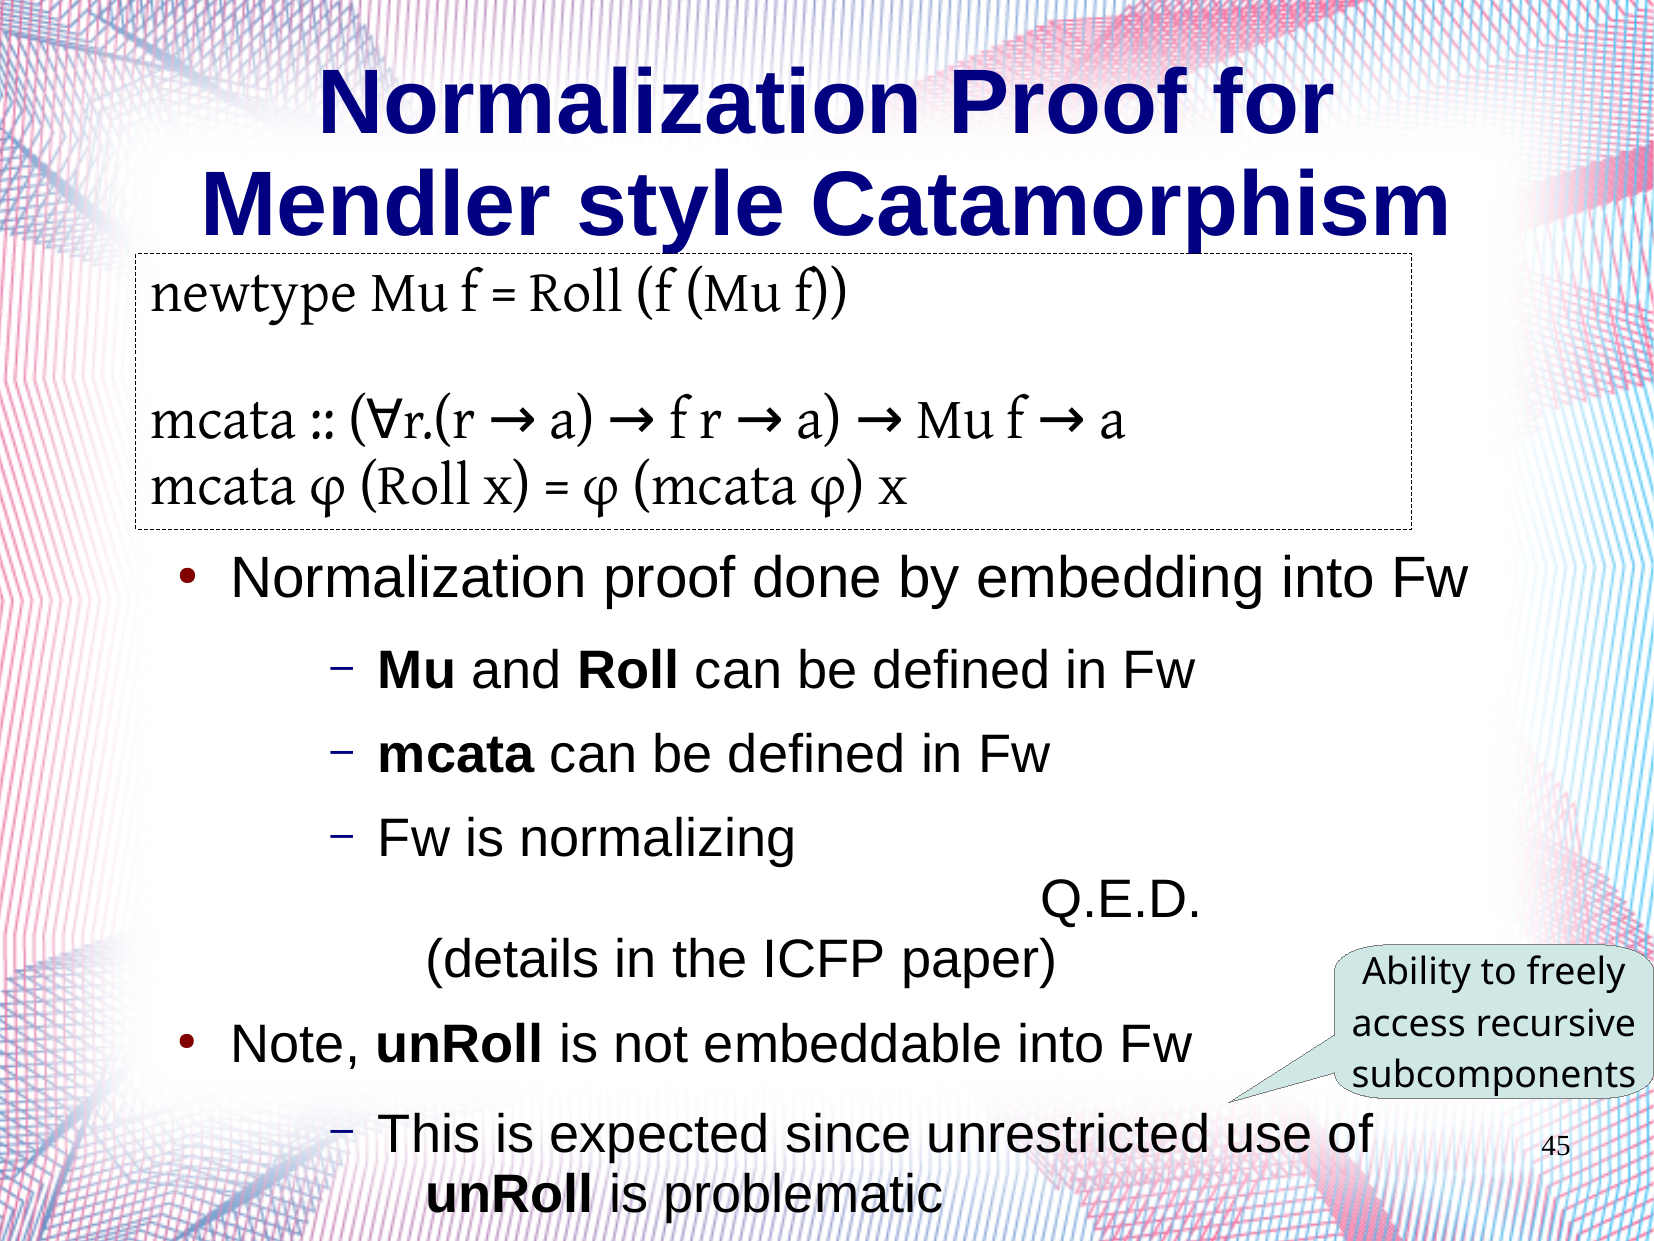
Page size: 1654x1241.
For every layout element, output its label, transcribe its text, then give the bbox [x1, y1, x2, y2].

text_box Ability to freely access recursive subcomponents [1228, 944, 1654, 1103]
title Normalization Proof for Mendler style Catamorphism [82, 49, 1571, 257]
picture [0, 0, 1654, 1241]
text_box newtype Mu f = Roll (f (Mu f)) mcata :: (∀r.(r → a) → f r → a) → Mu f → a mcata φ (Roll x) = φ (mcata φ) x [135, 253, 1412, 530]
list Normalization proof done by embedding into Fw Mu and Roll can be defined in Fw mcata can be defined in Fw Fw is normalizing Q.E.D. (details in the ICFP paper) Note, unRoll is not embeddable into Fw This is expected since unrestricted use of unRoll is problematic [141, 544, 1501, 1225]
